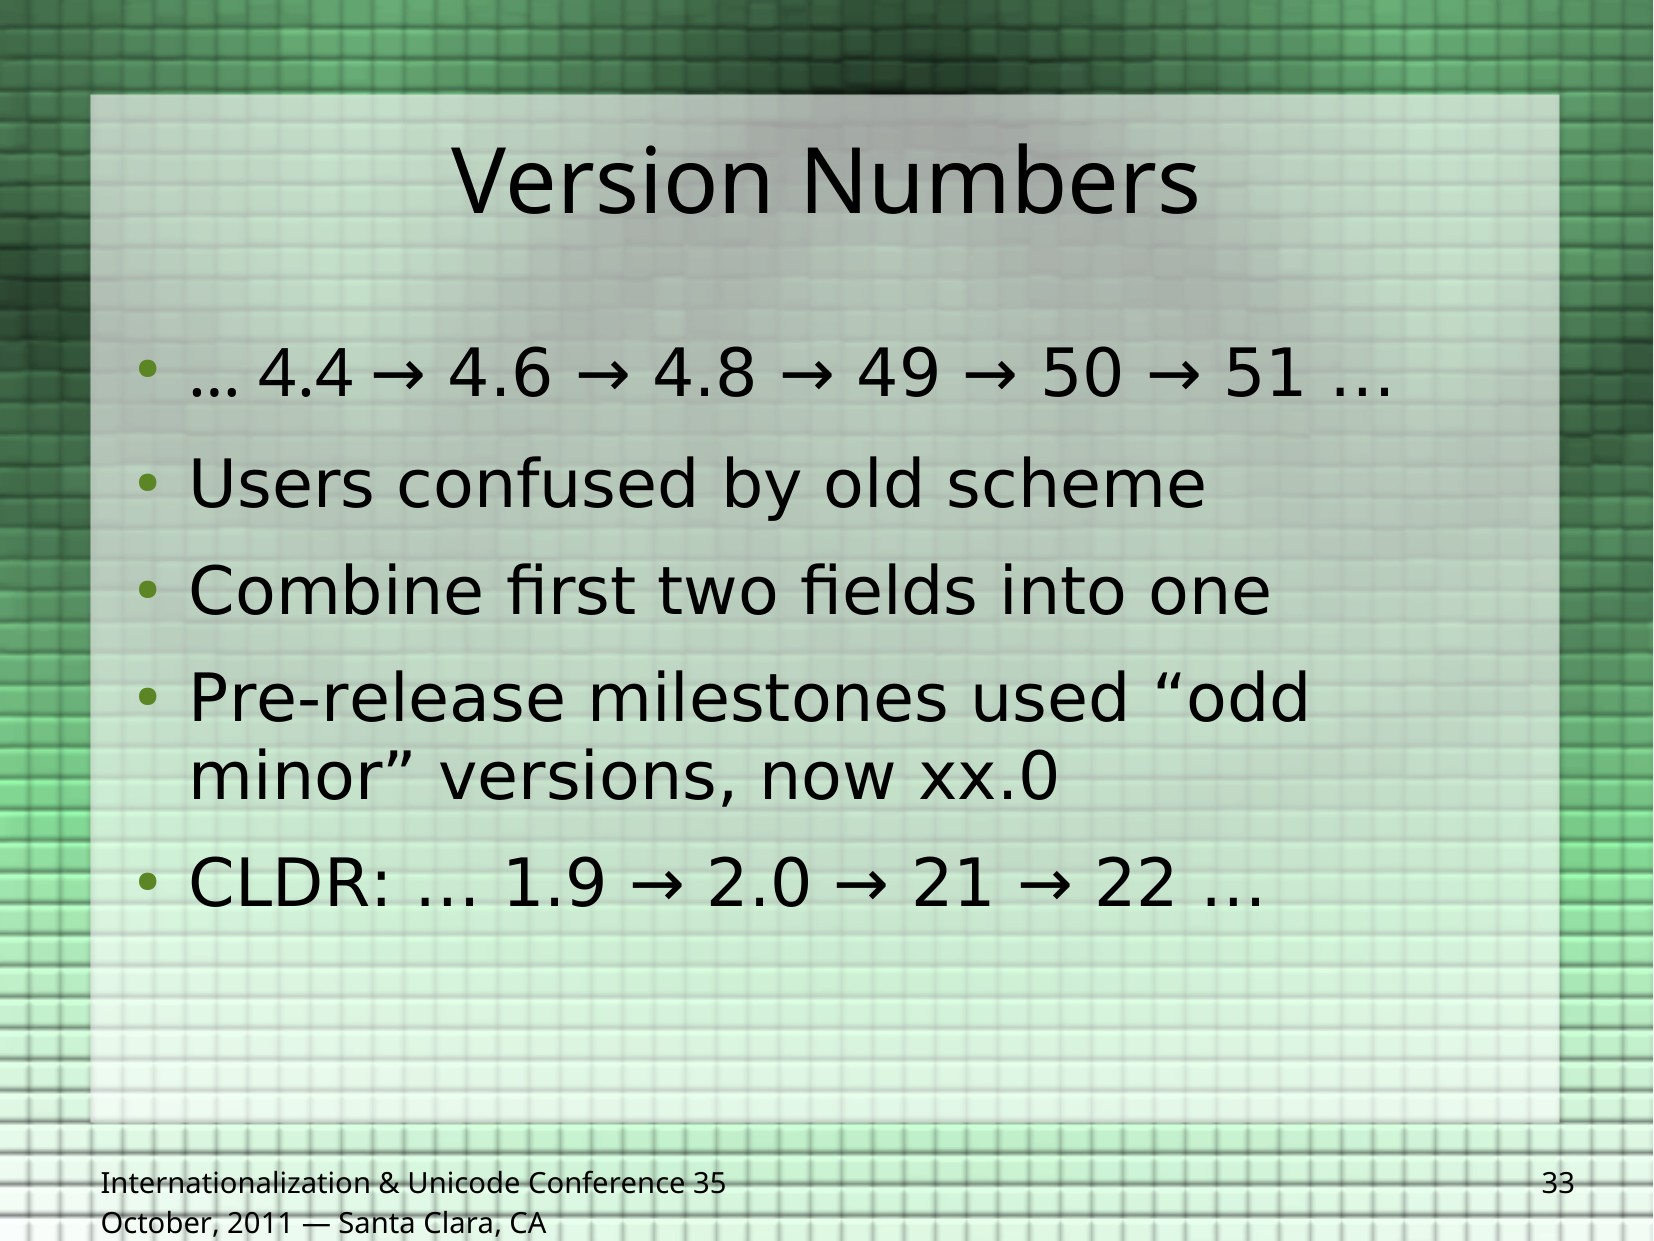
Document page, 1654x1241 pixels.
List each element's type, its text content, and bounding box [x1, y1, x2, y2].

picture [0, 0, 1654, 1241]
title Version Numbers [88, 90, 1565, 266]
list … 4.4 → 4.6 → 4.8 → 49 → 50 → 51 … Users confused by old scheme Combine first two fields into one Pre-release milestones used “odd minor” versions, now xx.0 CLDR: … 1.9 → 2.0 → 21 → 22 … [118, 324, 1535, 1093]
